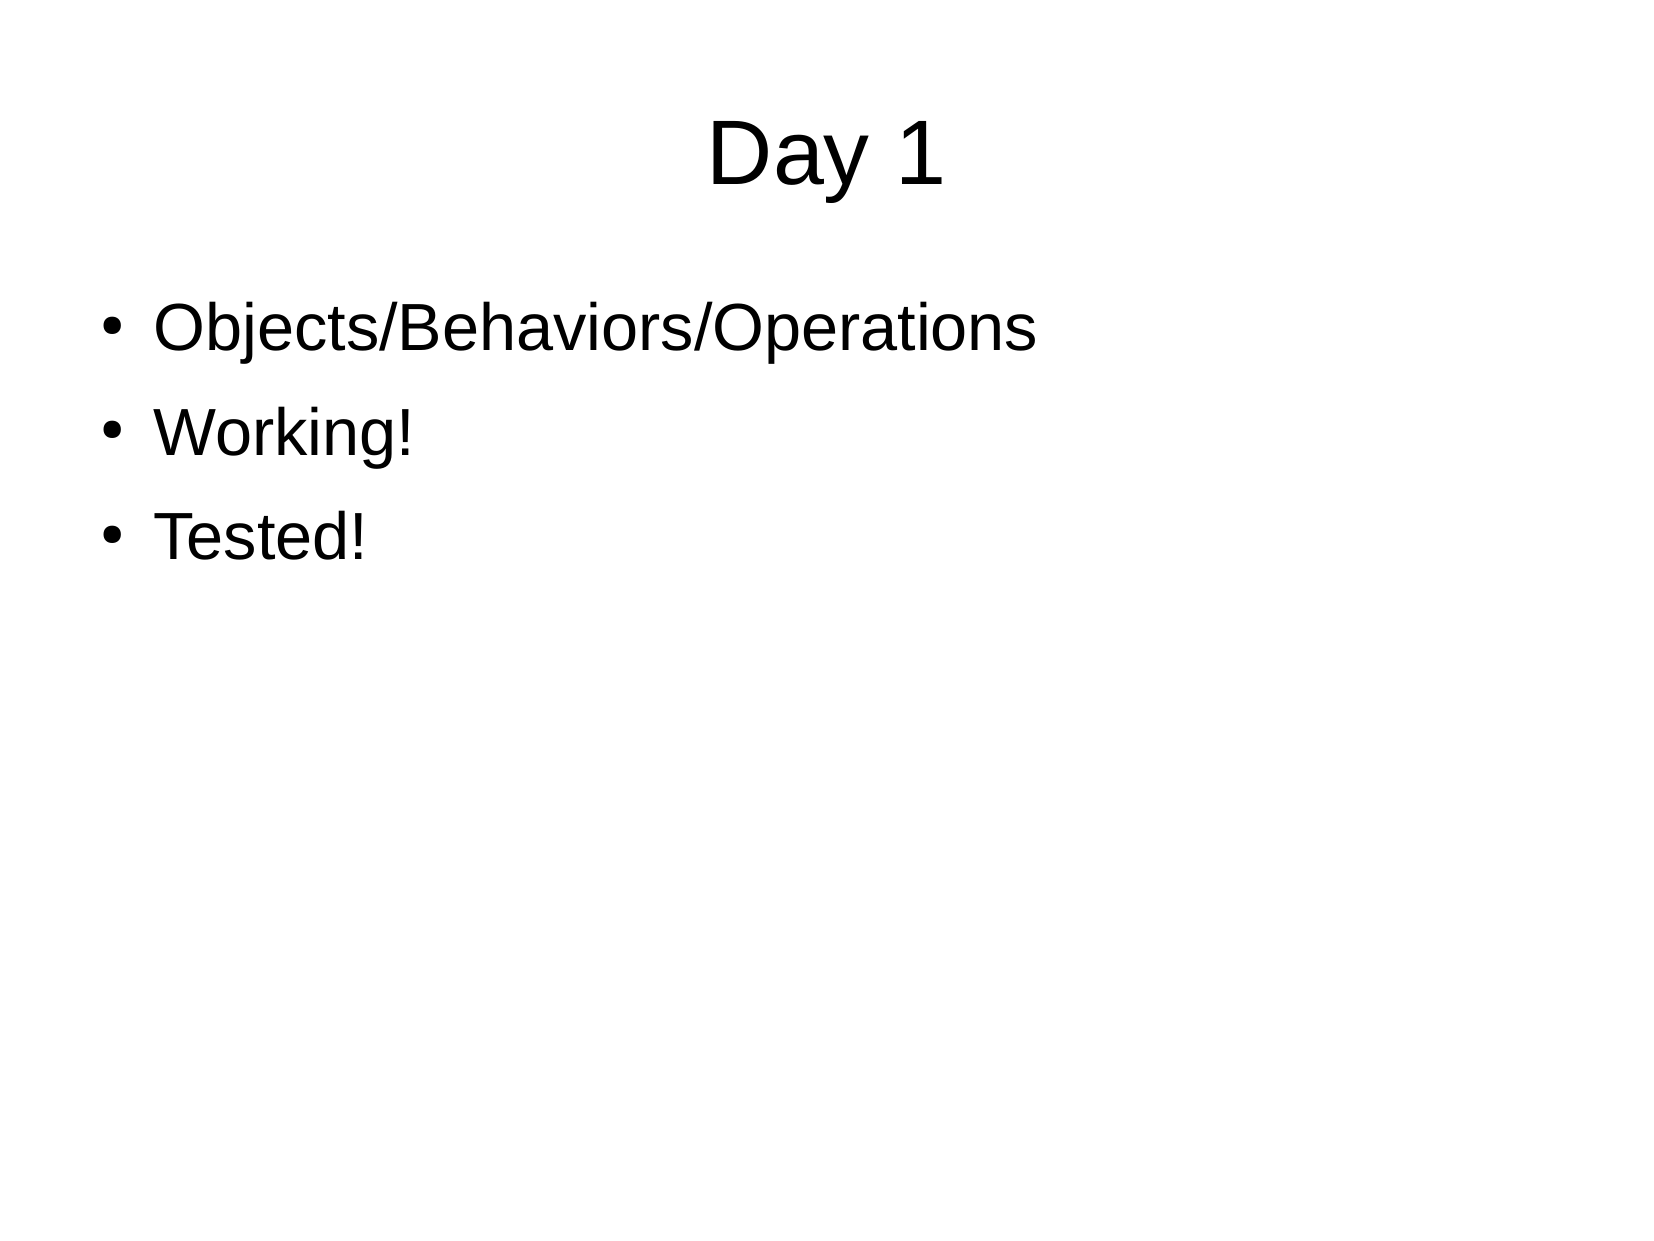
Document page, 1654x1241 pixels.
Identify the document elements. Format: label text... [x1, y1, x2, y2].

list Objects/Behaviors/Operations Working! Tested! [82, 290, 1571, 1109]
title Day 1 [82, 49, 1571, 257]
